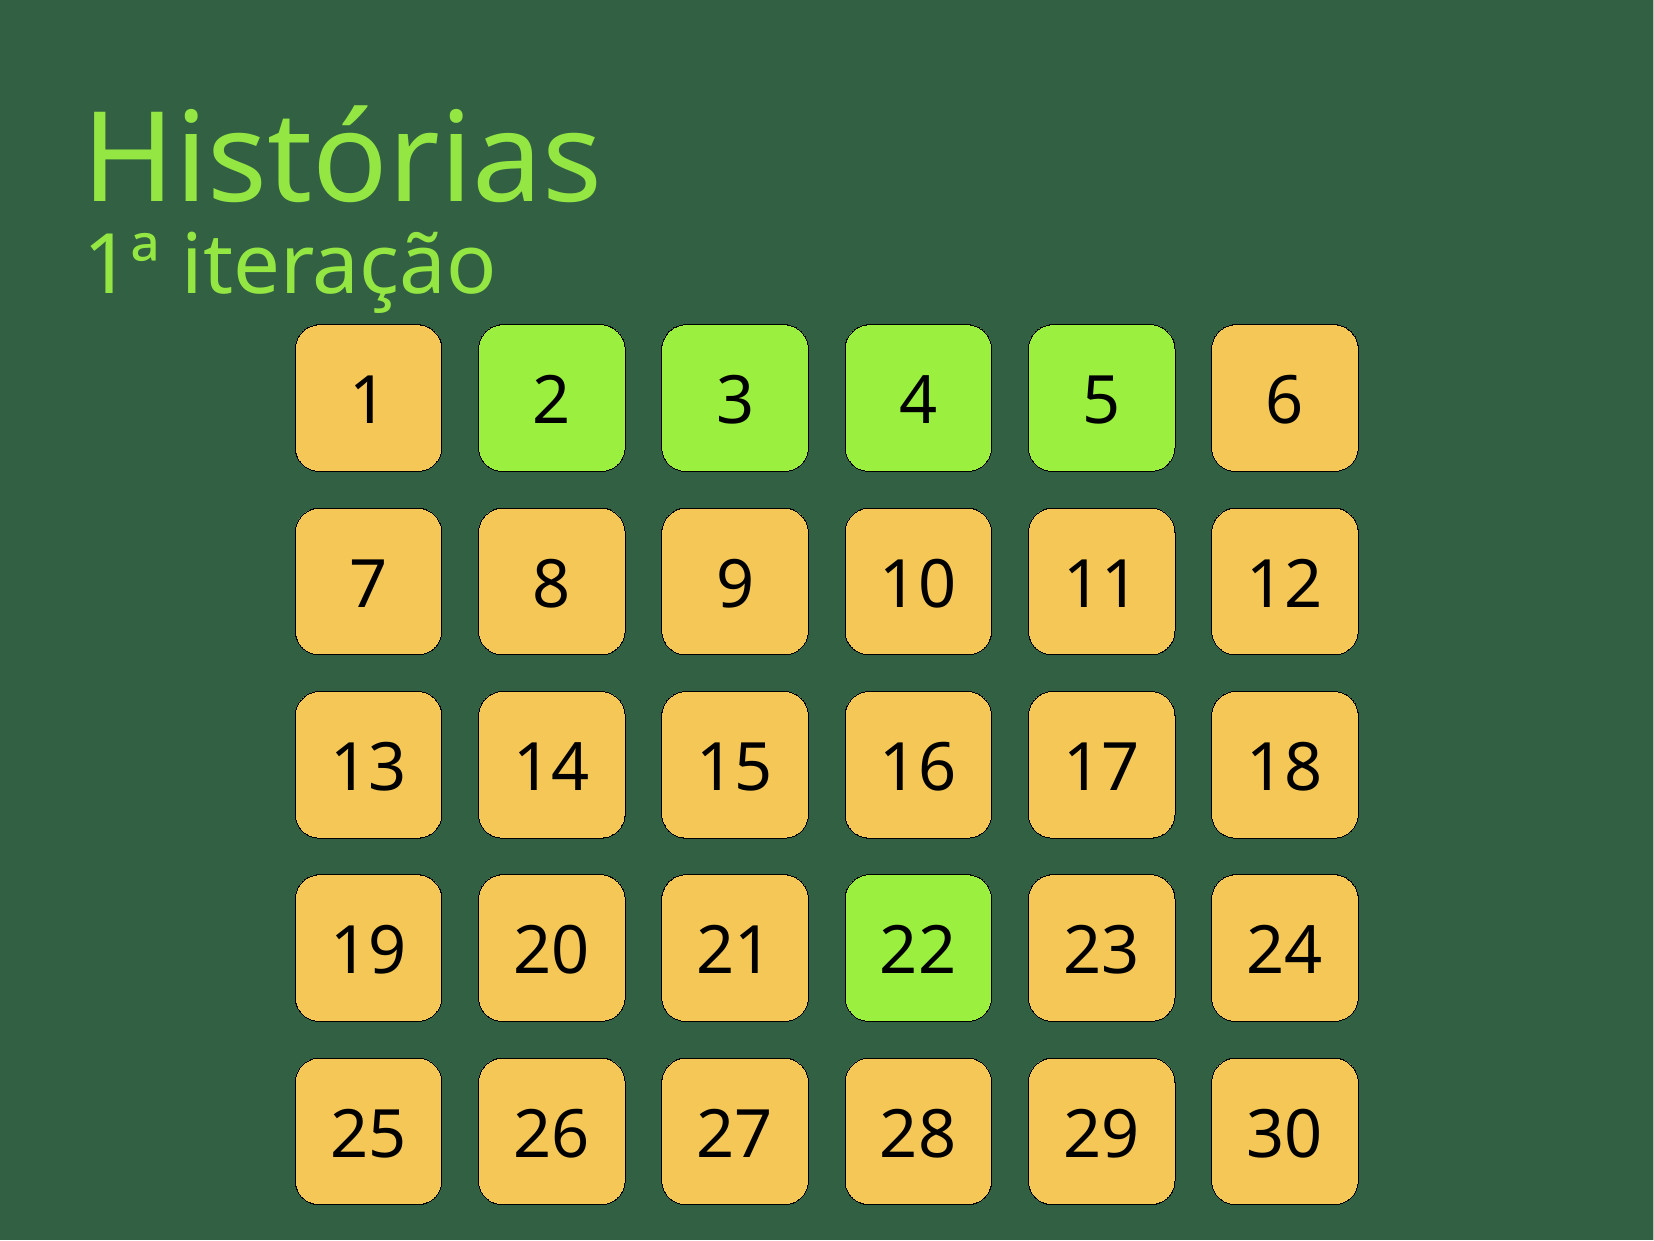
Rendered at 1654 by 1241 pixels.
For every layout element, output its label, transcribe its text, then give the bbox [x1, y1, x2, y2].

text_box 24 [1211, 874, 1359, 1022]
text_box 11 [1028, 508, 1176, 655]
title Histórias [82, 49, 1571, 257]
text_box 7 [295, 508, 442, 655]
text_box 10 [845, 508, 992, 655]
text_box 14 [478, 691, 626, 839]
text_box 30 [1211, 1058, 1359, 1205]
text_box 21 [661, 874, 809, 1022]
text_box 9 [661, 508, 809, 655]
text_box 29 [1028, 1058, 1176, 1205]
text_box 25 [295, 1058, 442, 1205]
text_box 26 [478, 1058, 626, 1205]
text_box 2 [478, 324, 626, 472]
text_box 3 [661, 324, 809, 472]
text_box 28 [845, 1058, 992, 1205]
text_box 5 [1028, 324, 1176, 472]
text_box 27 [661, 1058, 809, 1205]
text_box 8 [478, 508, 626, 655]
text_box 23 [1028, 874, 1176, 1022]
title 1ª iteração [83, 183, 1572, 340]
text_box 17 [1028, 691, 1176, 839]
text_box 15 [661, 691, 809, 839]
text_box 6 [1211, 324, 1359, 472]
text_box 16 [845, 691, 992, 839]
text_box 12 [1211, 508, 1359, 655]
text_box 18 [1211, 691, 1359, 839]
text_box 20 [478, 874, 626, 1022]
text_box 22 [845, 874, 992, 1022]
text_box 19 [295, 874, 442, 1022]
text_box 1 [295, 324, 442, 472]
text_box 13 [295, 691, 442, 839]
text_box 4 [845, 324, 992, 472]
